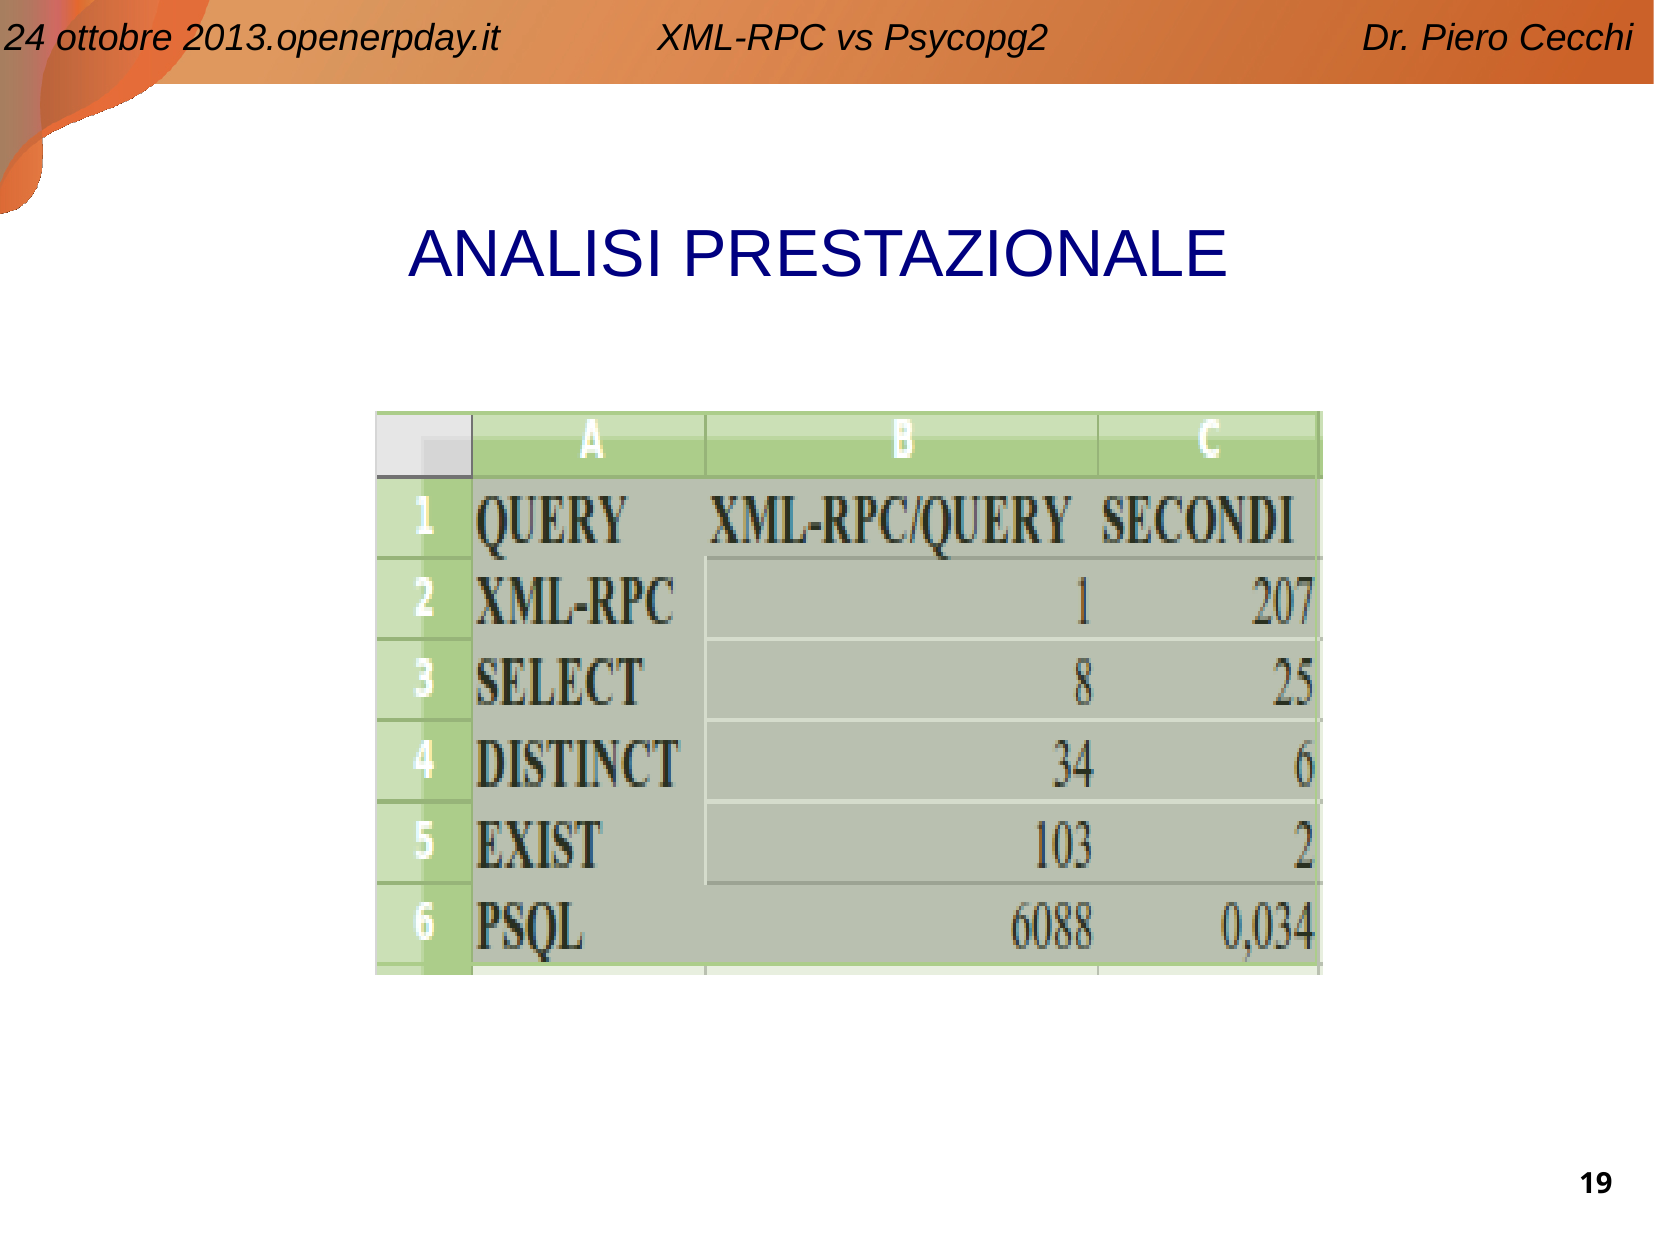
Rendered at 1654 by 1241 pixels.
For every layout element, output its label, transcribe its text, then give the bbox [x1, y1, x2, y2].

picture [0, 0, 1654, 225]
picture [375, 411, 1323, 976]
title ANALISI PRESTAZIONALE [75, 150, 1564, 358]
